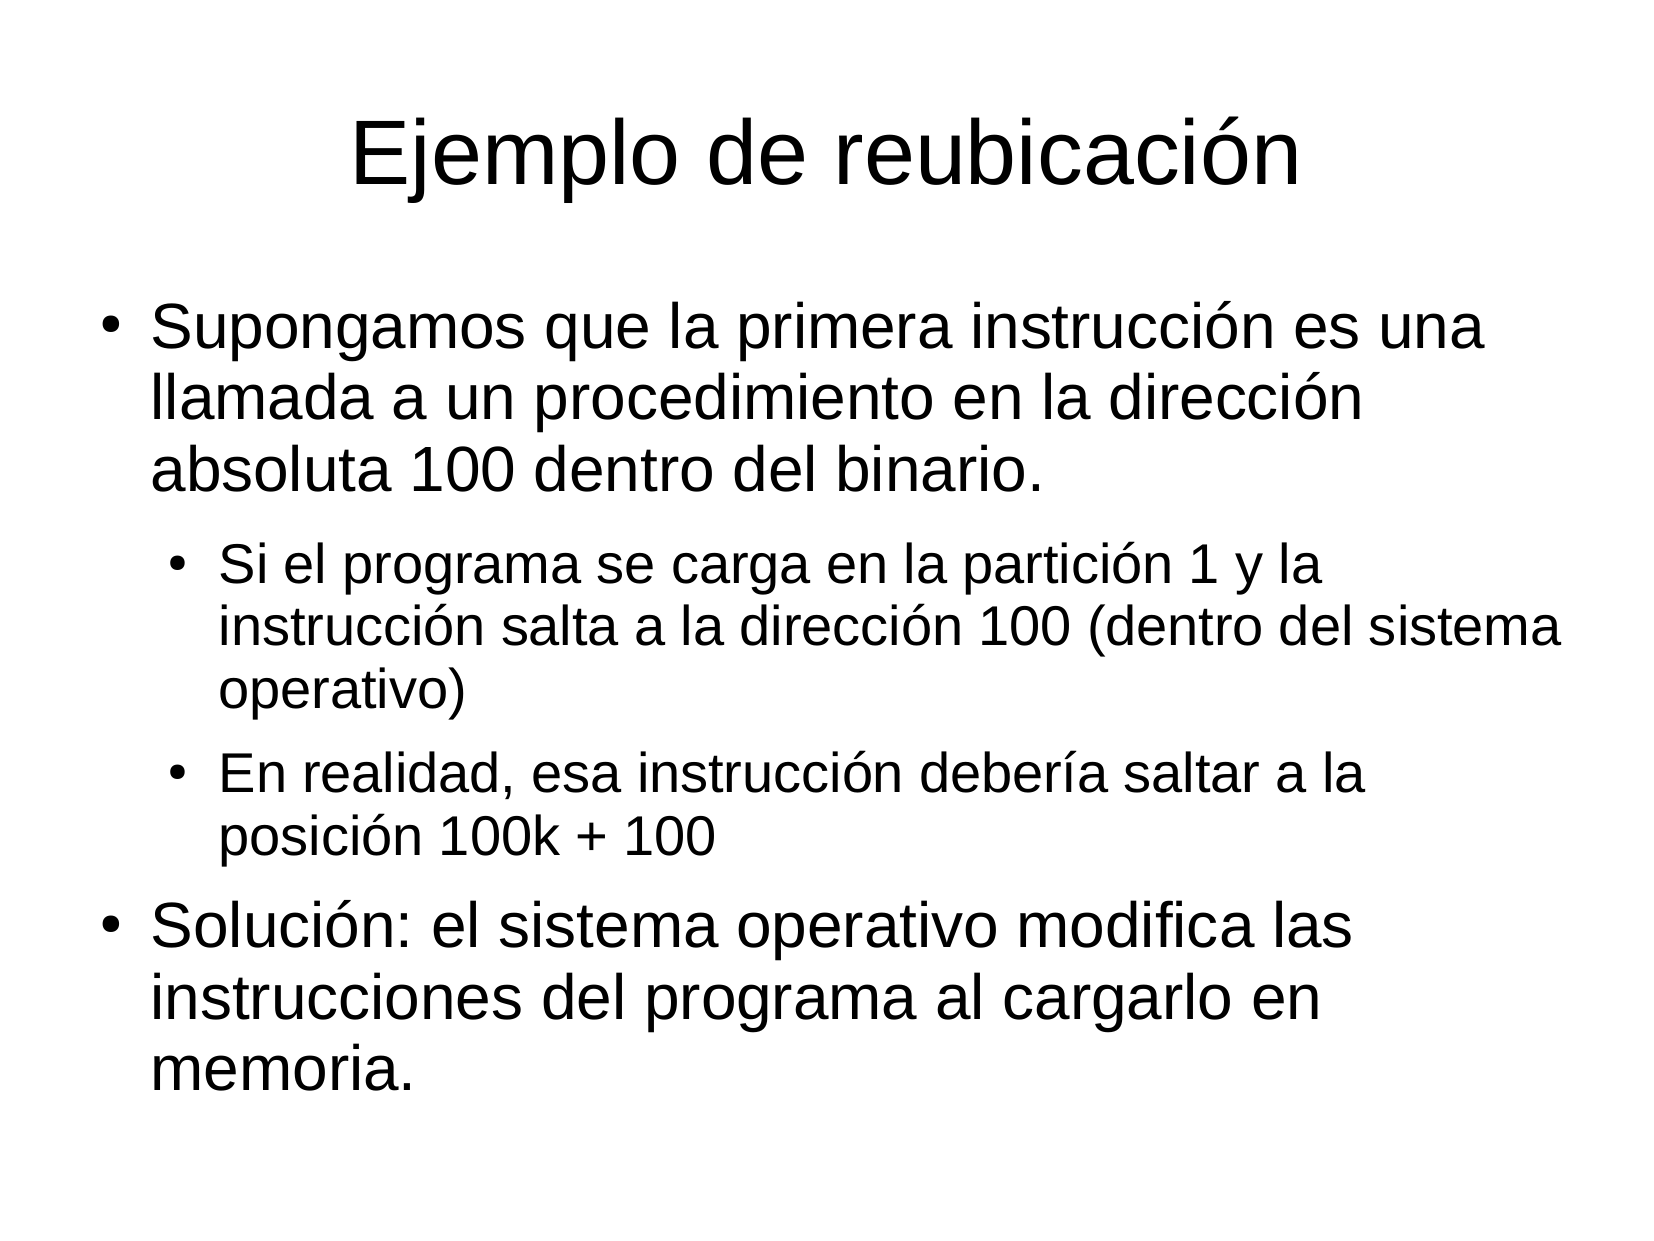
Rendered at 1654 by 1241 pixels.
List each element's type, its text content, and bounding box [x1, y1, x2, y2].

list Supongamos que la primera instrucción es una llamada a un procedimiento en la dirección absoluta 100 dentro del binario. Si el programa se carga en la partición 1 y la instrucción salta a la dirección 100 (dentro del sistema operativo) En realidad, esa instrucción debería saltar a la posición 100k + 100 Solución: el sistema operativo modifica las instrucciones del programa al cargarlo en memoria. [82, 290, 1571, 1109]
title Ejemplo de reubicación [82, 49, 1571, 257]
